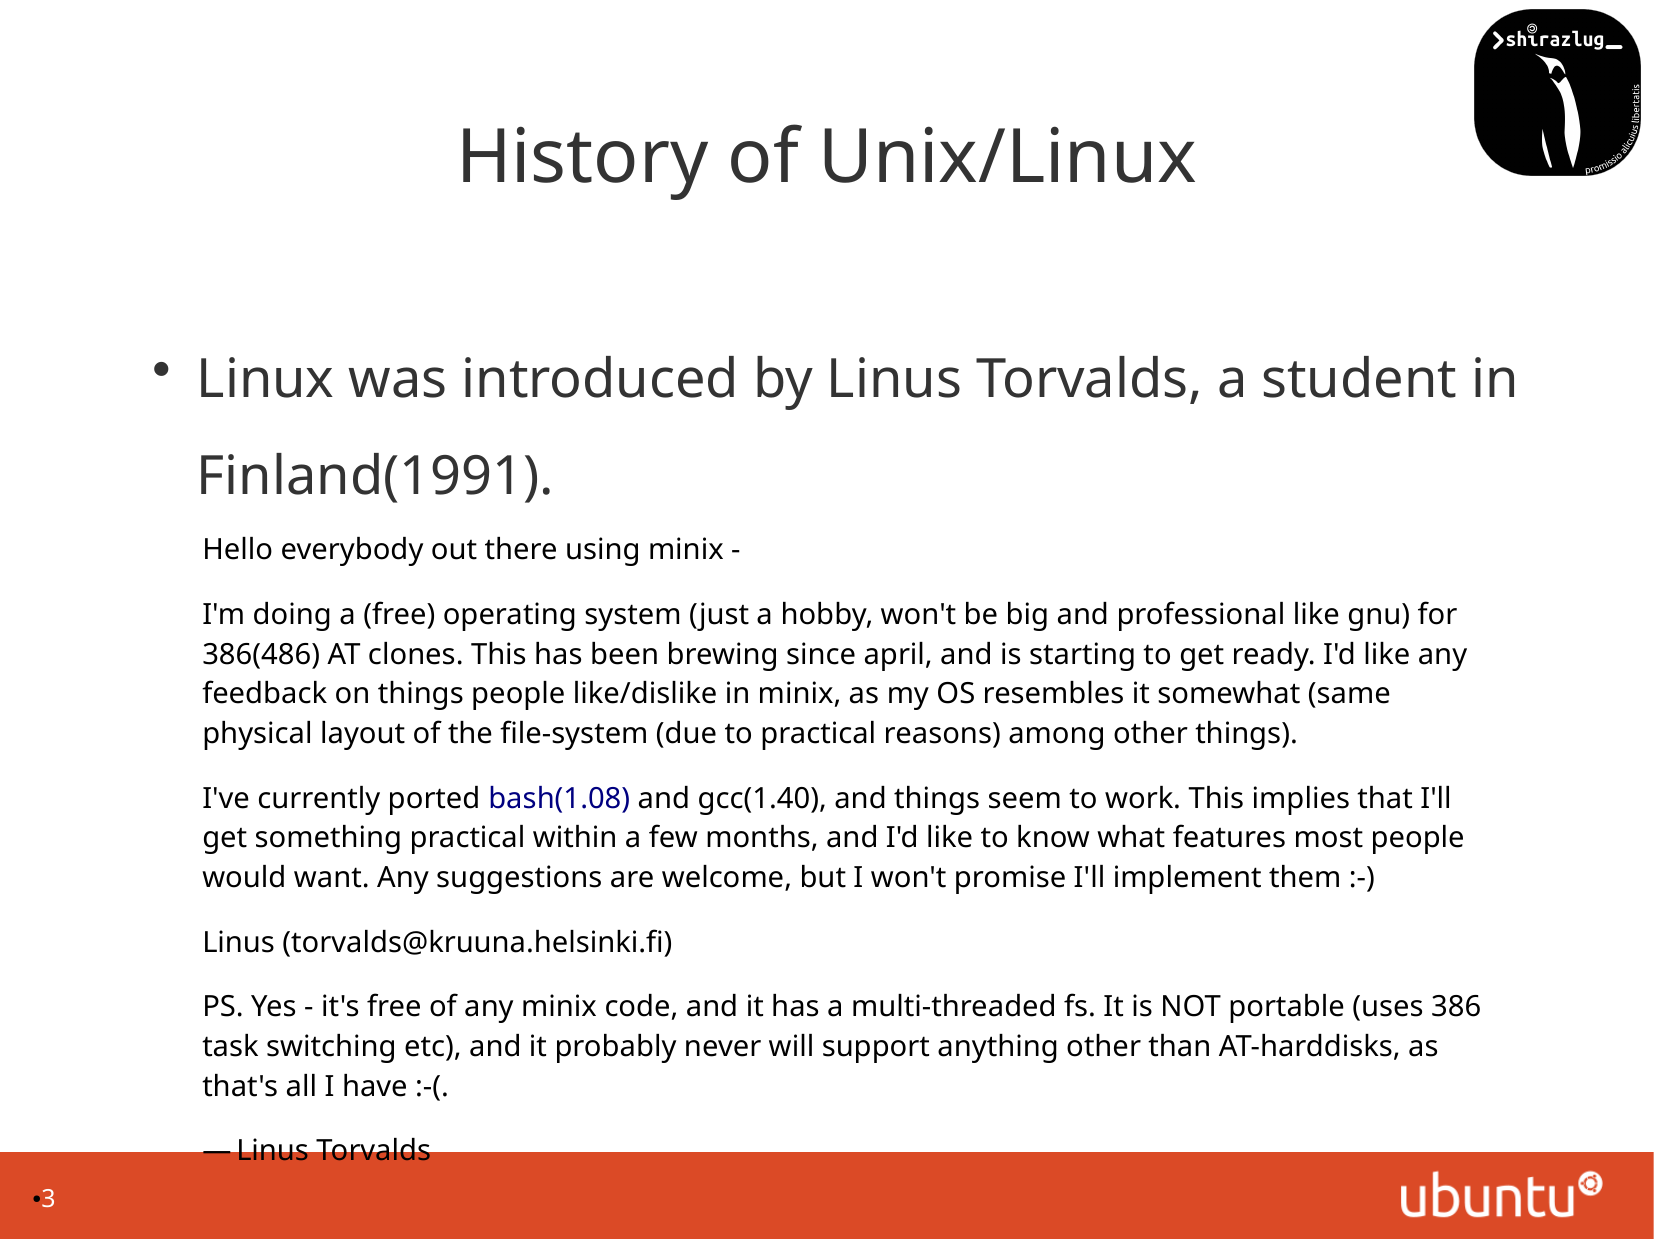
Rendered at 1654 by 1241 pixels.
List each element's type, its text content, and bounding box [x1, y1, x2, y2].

picture [334, 1152, 343, 1158]
picture [379, 1152, 386, 1158]
picture [1474, 9, 1641, 176]
list Linux was introduced by Linus Torvalds, a student in Finland(1991). [87, 301, 1579, 1022]
picture [403, 1152, 412, 1158]
title History of Unix/Linux [82, 49, 1571, 257]
text_box Hello everybody out there using minix - I'm doing a (free) operating system (just a hobby, won't be big and professional like gnu) for 386(486) AT clones. This has been brewing since april, and is starting to get ready. I'd like any feedback on things people like/dislike in minix, as my OS resembles it somewhat (same physical layout of the file-system (due to practical reasons) among other things). I've currently ported bash(1.08) and gcc(1.40), and things seem to work. This implies that I'll get something practical within a few months, and I'd like to know what features most people would want. Any suggestions are welcome, but I won't promise I'll implement them :-) Linus (torvalds@kruuna.helsinki.fi) PS. Yes - it's free of any minix code, and it has a multi-threaded fs. It is NOT portable (uses 386 task switching etc), and it probably never will support anything other than AT-harddisks, as that's all I have :-(. — Linus Torvalds [187, 521, 1501, 1087]
picture [0, 1152, 1654, 1239]
picture [281, 1152, 289, 1158]
